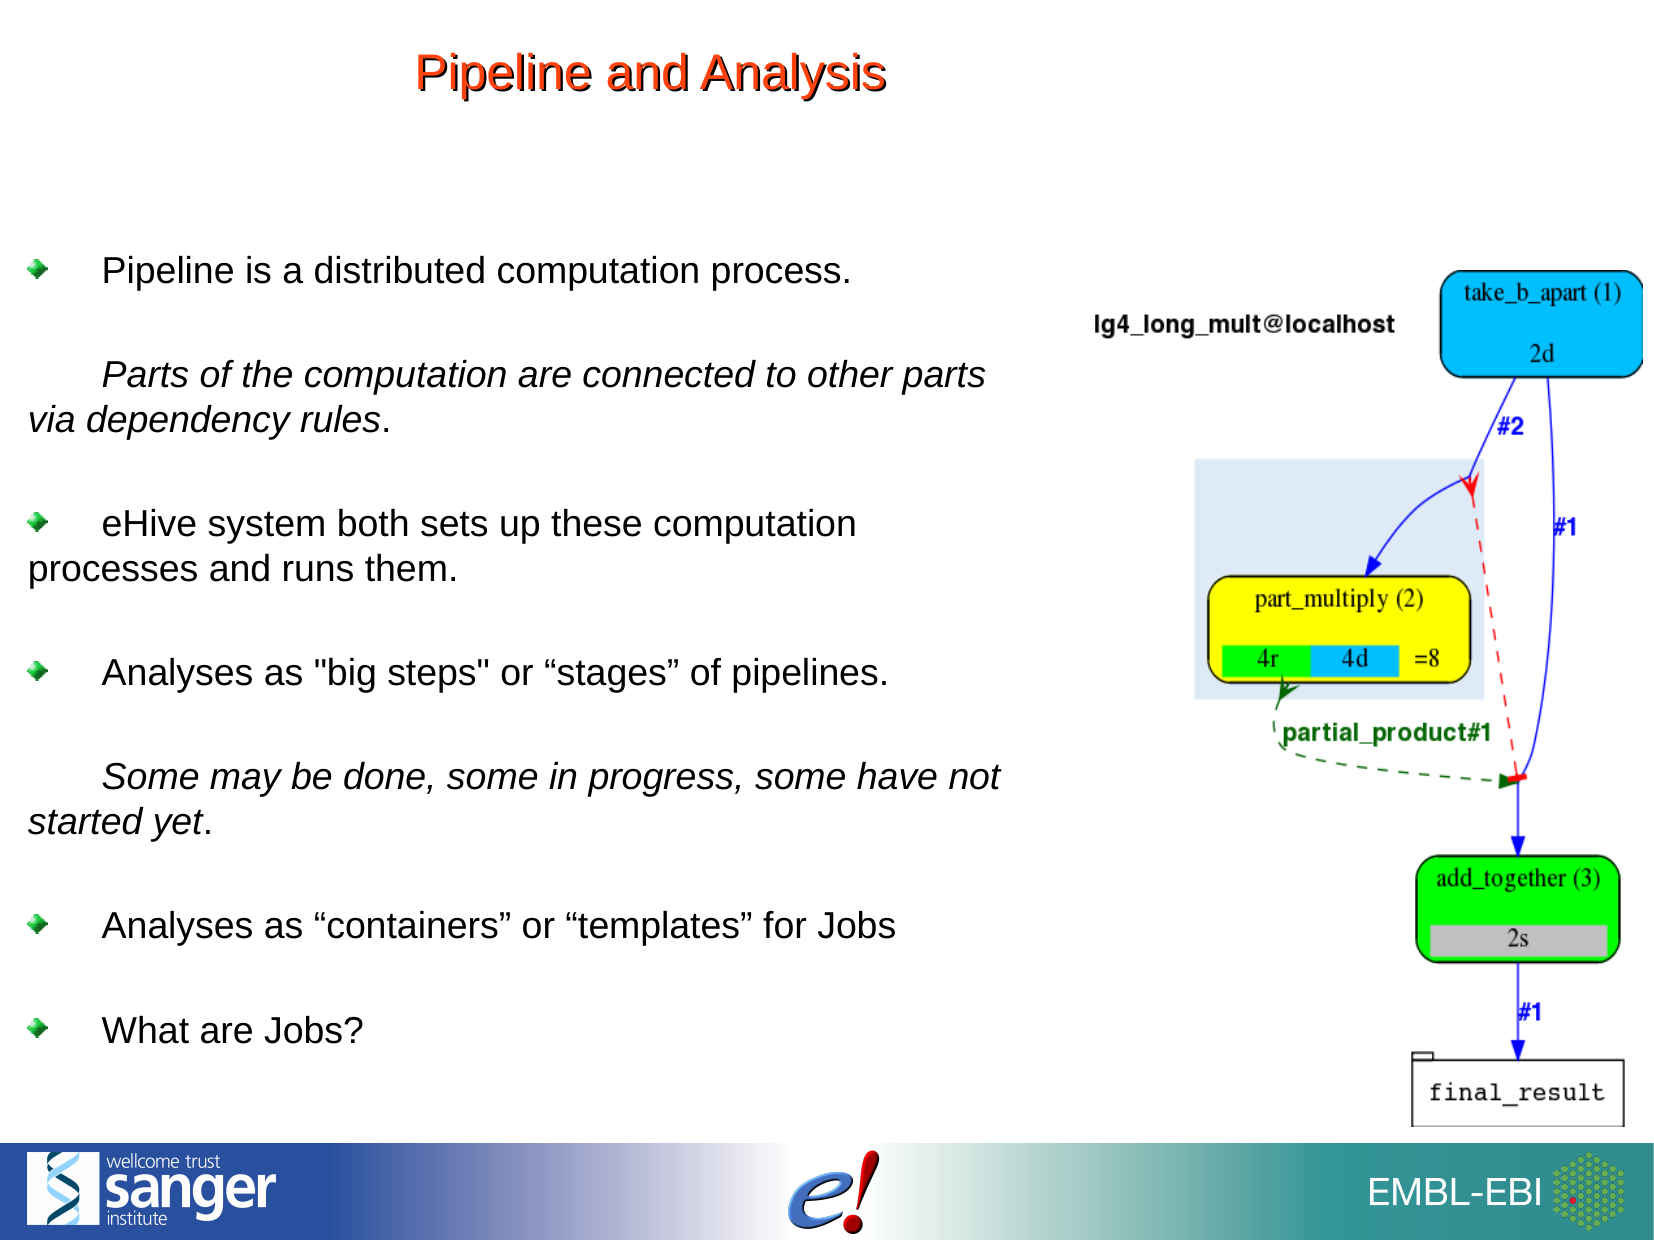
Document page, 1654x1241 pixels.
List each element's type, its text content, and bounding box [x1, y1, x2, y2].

text_box Pipeline is a distributed computation process. Parts of the computation are connected to other parts via dependency rules. eHive system both sets up these computation processes and runs them. Analyses as "big steps" or “stages” of pipelines. Some may be done, some in progress, some have not started yet. Analyses as “containers” or “templates” for Jobs What are Jobs? [13, 231, 1017, 1020]
text_box Pipeline and Analysis [82, 28, 1218, 115]
picture [27, 914, 48, 934]
picture [1081, 270, 1643, 1127]
picture [27, 1018, 48, 1038]
picture [27, 512, 48, 532]
picture [27, 661, 48, 681]
picture [27, 259, 48, 279]
picture [1627, 270, 1643, 283]
picture [0, 1143, 1654, 1240]
